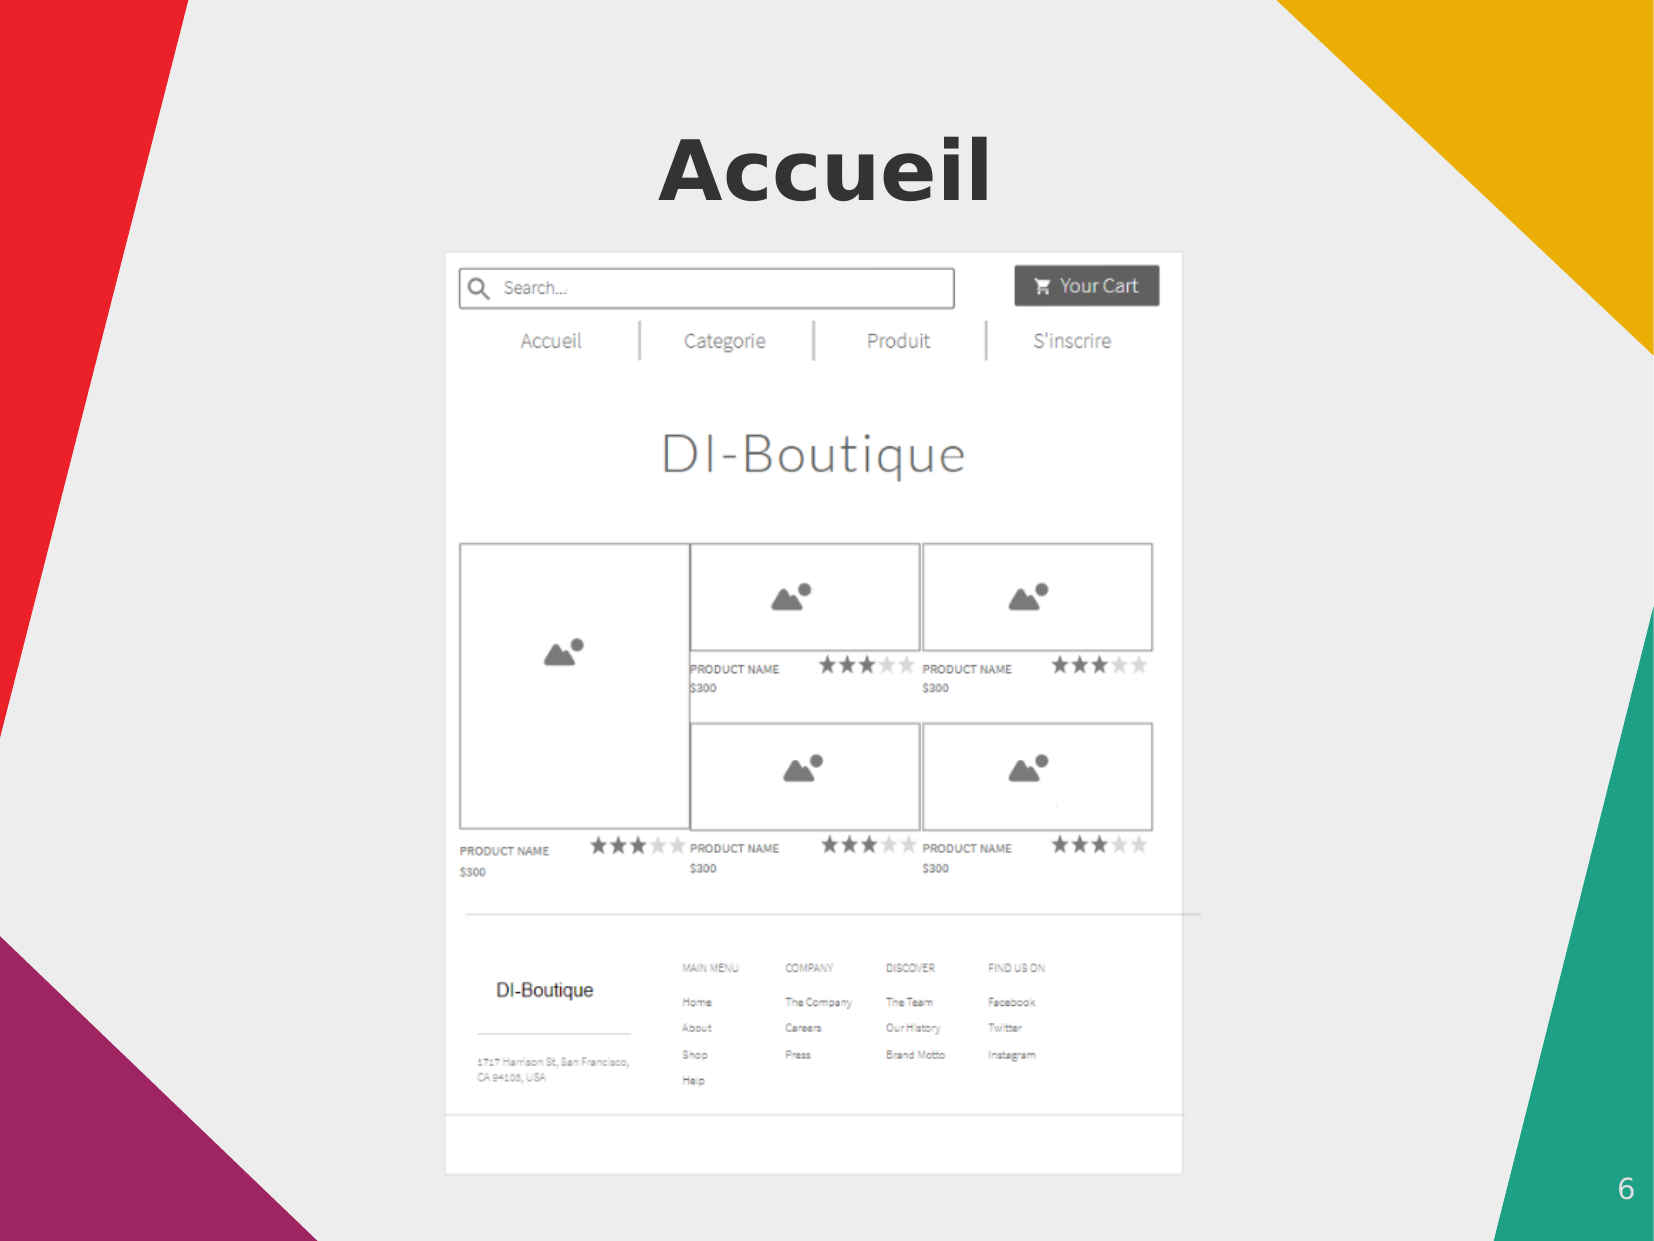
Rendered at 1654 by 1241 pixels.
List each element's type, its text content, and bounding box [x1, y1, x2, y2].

title Accueil [114, 73, 1539, 271]
picture [435, 243, 1201, 1194]
